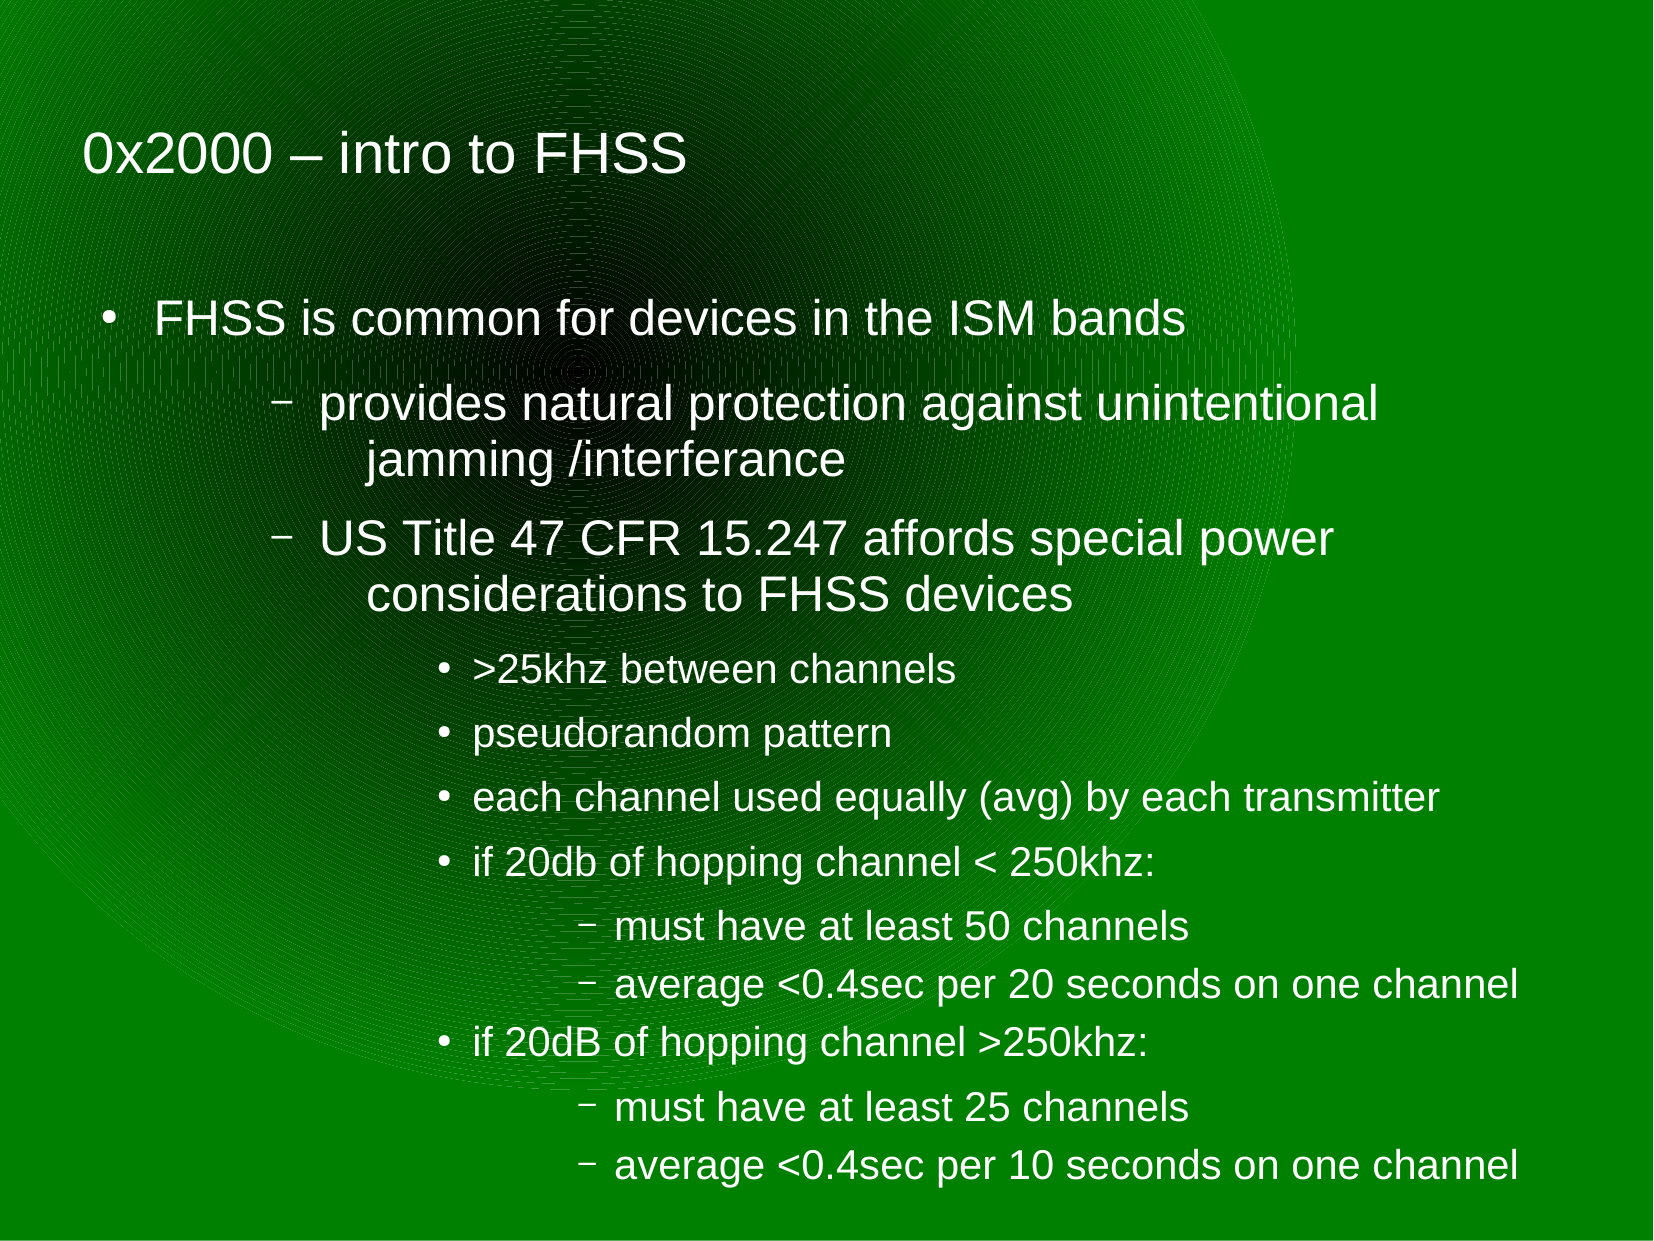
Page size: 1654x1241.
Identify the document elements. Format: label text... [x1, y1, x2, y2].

list FHSS is common for devices in the ISM bands provides natural protection against unintentional jamming /interferance US Title 47 CFR 15.247 affords special power considerations to FHSS devices >25khz between channels pseudorandom pattern each channel used equally (avg) by each transmitter if 20db of hopping channel < 250khz: must have at least 50 channels average <0.4sec per 20 seconds on one channel if 20dB of hopping channel >250khz: must have at least 25 channels average <0.4sec per 10 seconds on one channel [82, 290, 1571, 1241]
title 0x2000 – intro to FHSS [82, 49, 1571, 257]
